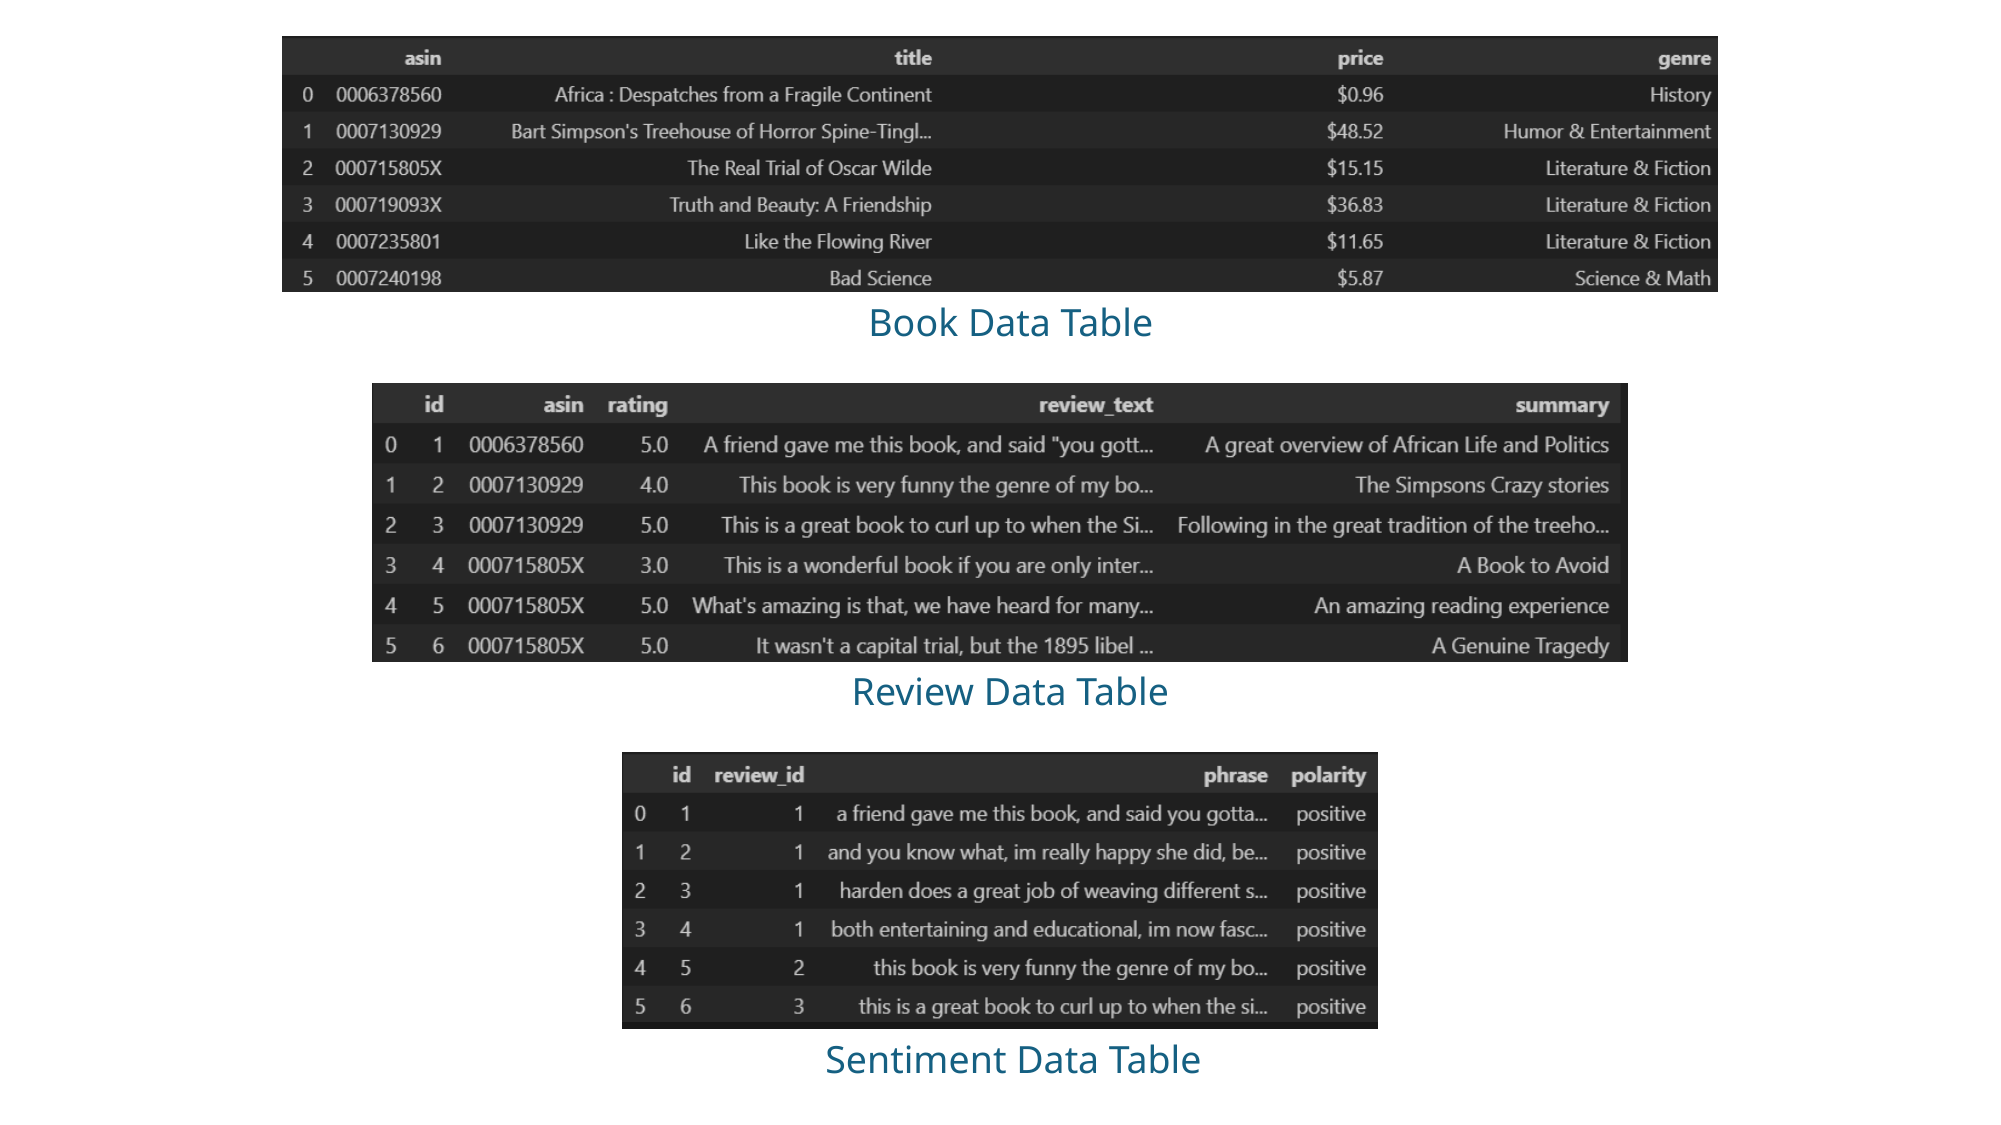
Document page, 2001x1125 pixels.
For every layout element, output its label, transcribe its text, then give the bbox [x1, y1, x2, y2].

picture [372, 383, 1628, 662]
text_box Book Data Table [853, 291, 1147, 353]
picture [282, 36, 1718, 292]
picture [622, 752, 1378, 1029]
text_box Sentiment Data Table [810, 1028, 1190, 1089]
text_box Review Data Table [836, 660, 1164, 722]
